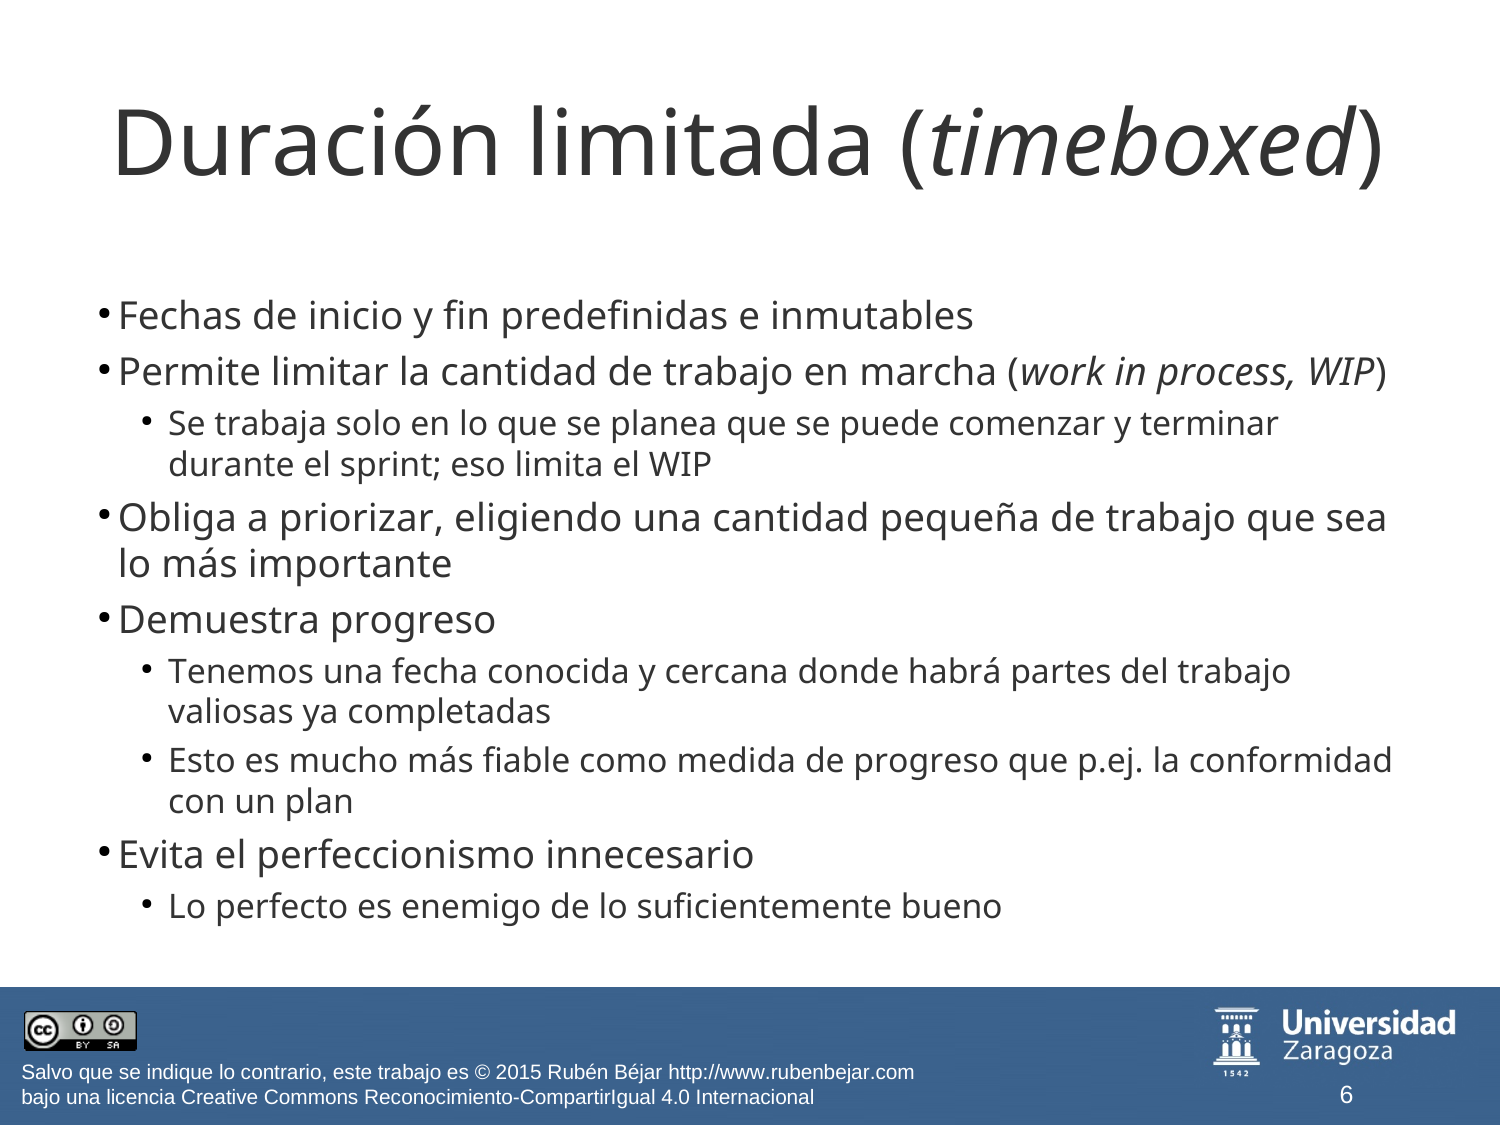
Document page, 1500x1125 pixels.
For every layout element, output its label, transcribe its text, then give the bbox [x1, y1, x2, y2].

picture [0, 987, 1500, 1125]
title Duración limitada (timeboxed) [74, 21, 1420, 257]
list Fechas de inicio y fin predefinidas e inmutables Permite limitar la cantidad de trabajo en marcha (work in process, WIP) Se trabaja solo en lo que se planea que se puede comenzar y terminar durante el sprint; eso limita el WIP Obliga a priorizar, eligiendo una cantidad pequeña de trabajo que sea lo más importante Demuestra progreso Tenemos una fecha conocida y cercana donde habrá partes del trabajo valiosas ya completadas Esto es mucho más fiable como medida de progreso que p.ej. la conformidad con un plan Evita el perfeccionismo innecesario Lo perfecto es enemigo de lo suficientemente bueno [82, 283, 1418, 957]
